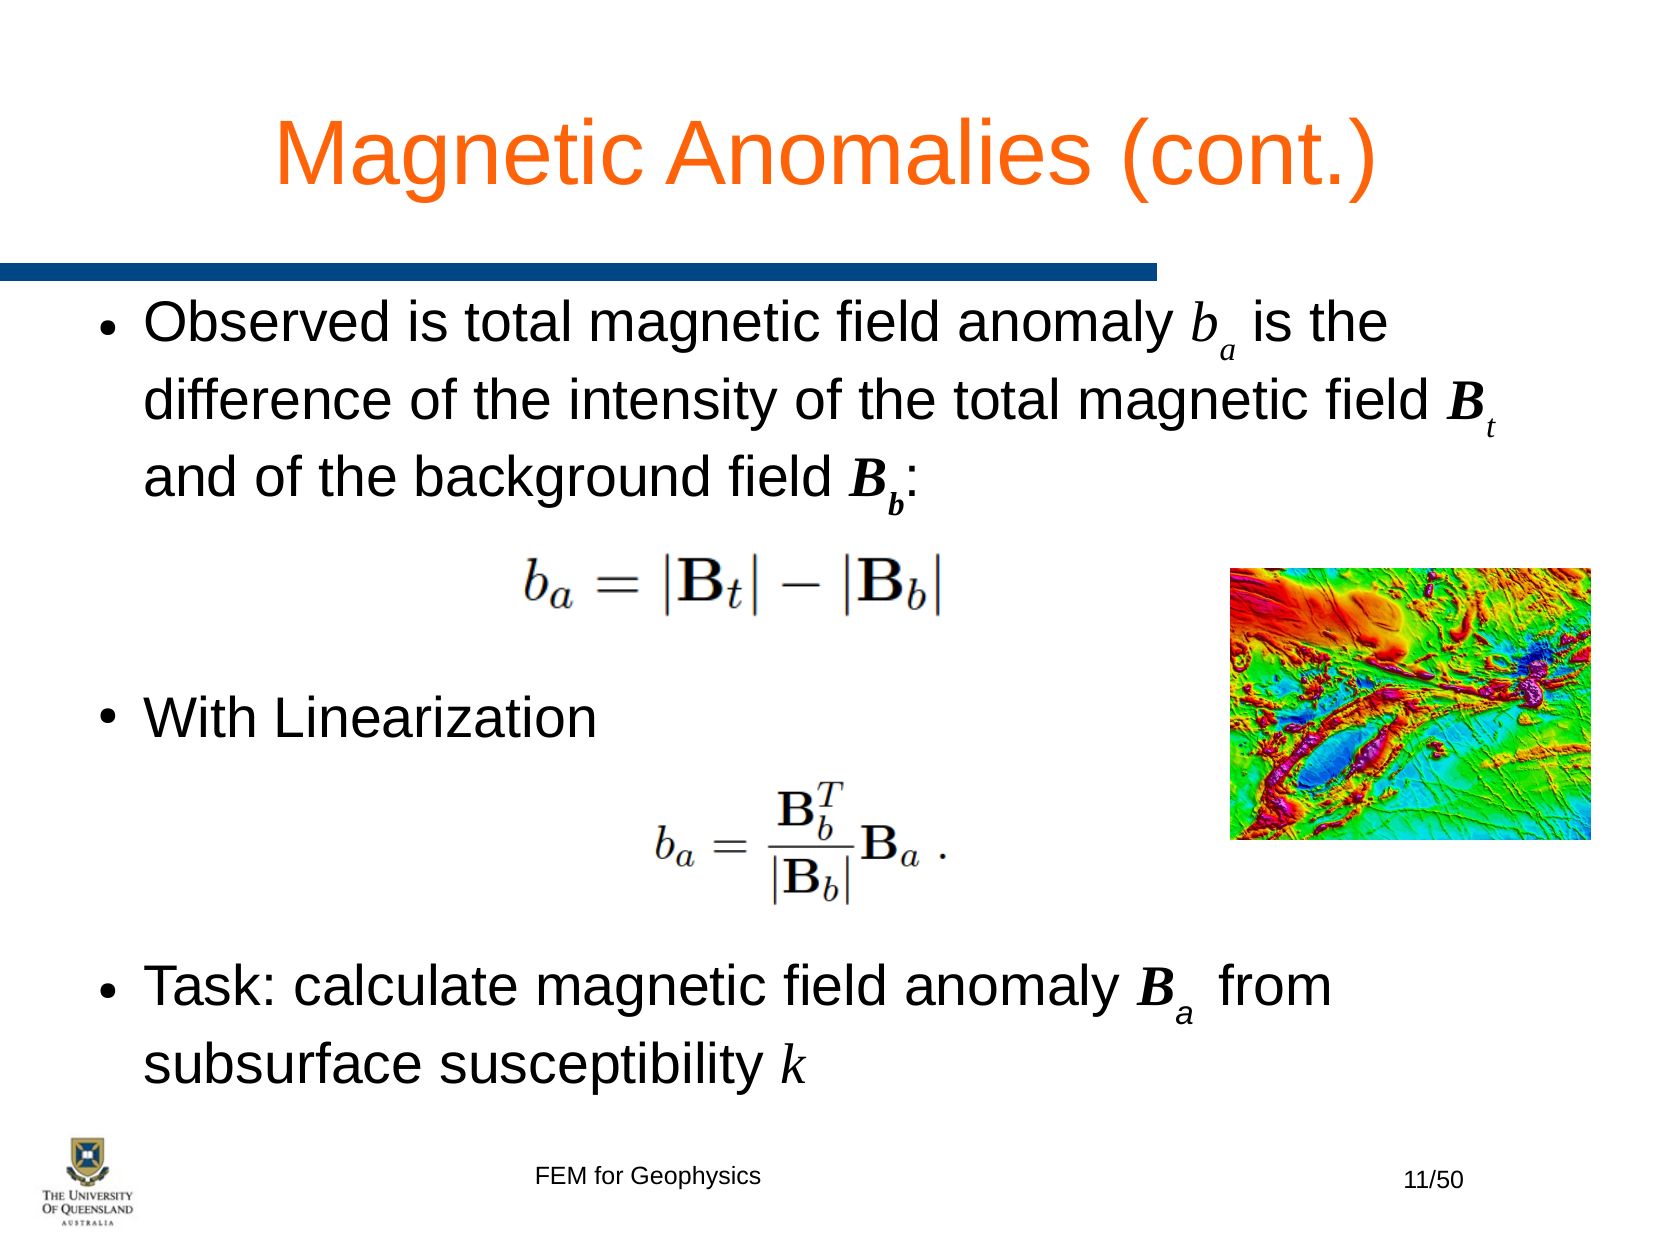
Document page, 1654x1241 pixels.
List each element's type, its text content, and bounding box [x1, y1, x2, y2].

picture [35, 1133, 142, 1235]
picture [594, 762, 999, 920]
picture [1587, 829, 1591, 840]
picture [1230, 568, 1591, 840]
list Observed is total magnetic field anomaly ba is the difference of the intensity of the total magnetic field Bt and of the background field Bb: With Linearization Task: calculate magnetic field anomaly Ba from subsurface susceptibility k [82, 290, 1598, 1103]
picture [510, 527, 1008, 643]
title Magnetic Anomalies (cont.) [82, 49, 1571, 257]
